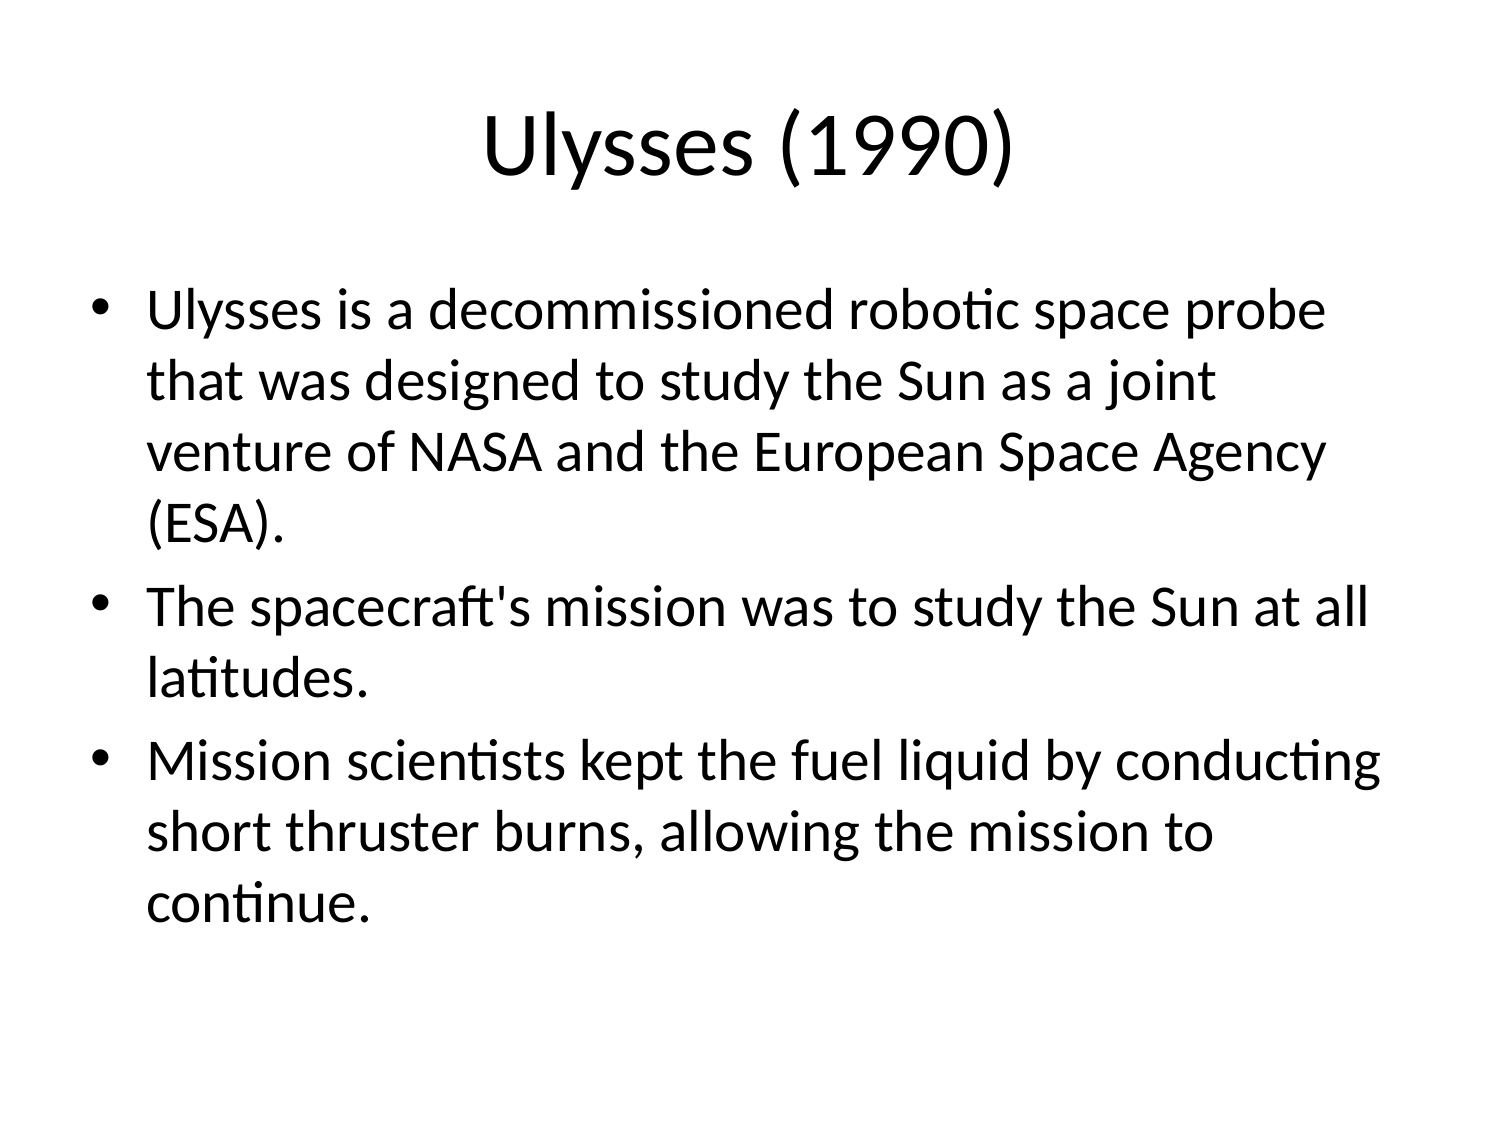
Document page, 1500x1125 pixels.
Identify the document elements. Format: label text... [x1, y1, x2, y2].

list Ulysses is a decommissioned robotic space probe that was designed to study the Sun as a joint venture of NASA and the European Space Agency (ESA). The spacecraft's mission was to study the Sun at all latitudes. Mission scientists kept the fuel liquid by conducting short thruster burns, allowing the mission to continue. [75, 262, 1425, 1005]
title Ulysses (1990) [75, 45, 1425, 233]
